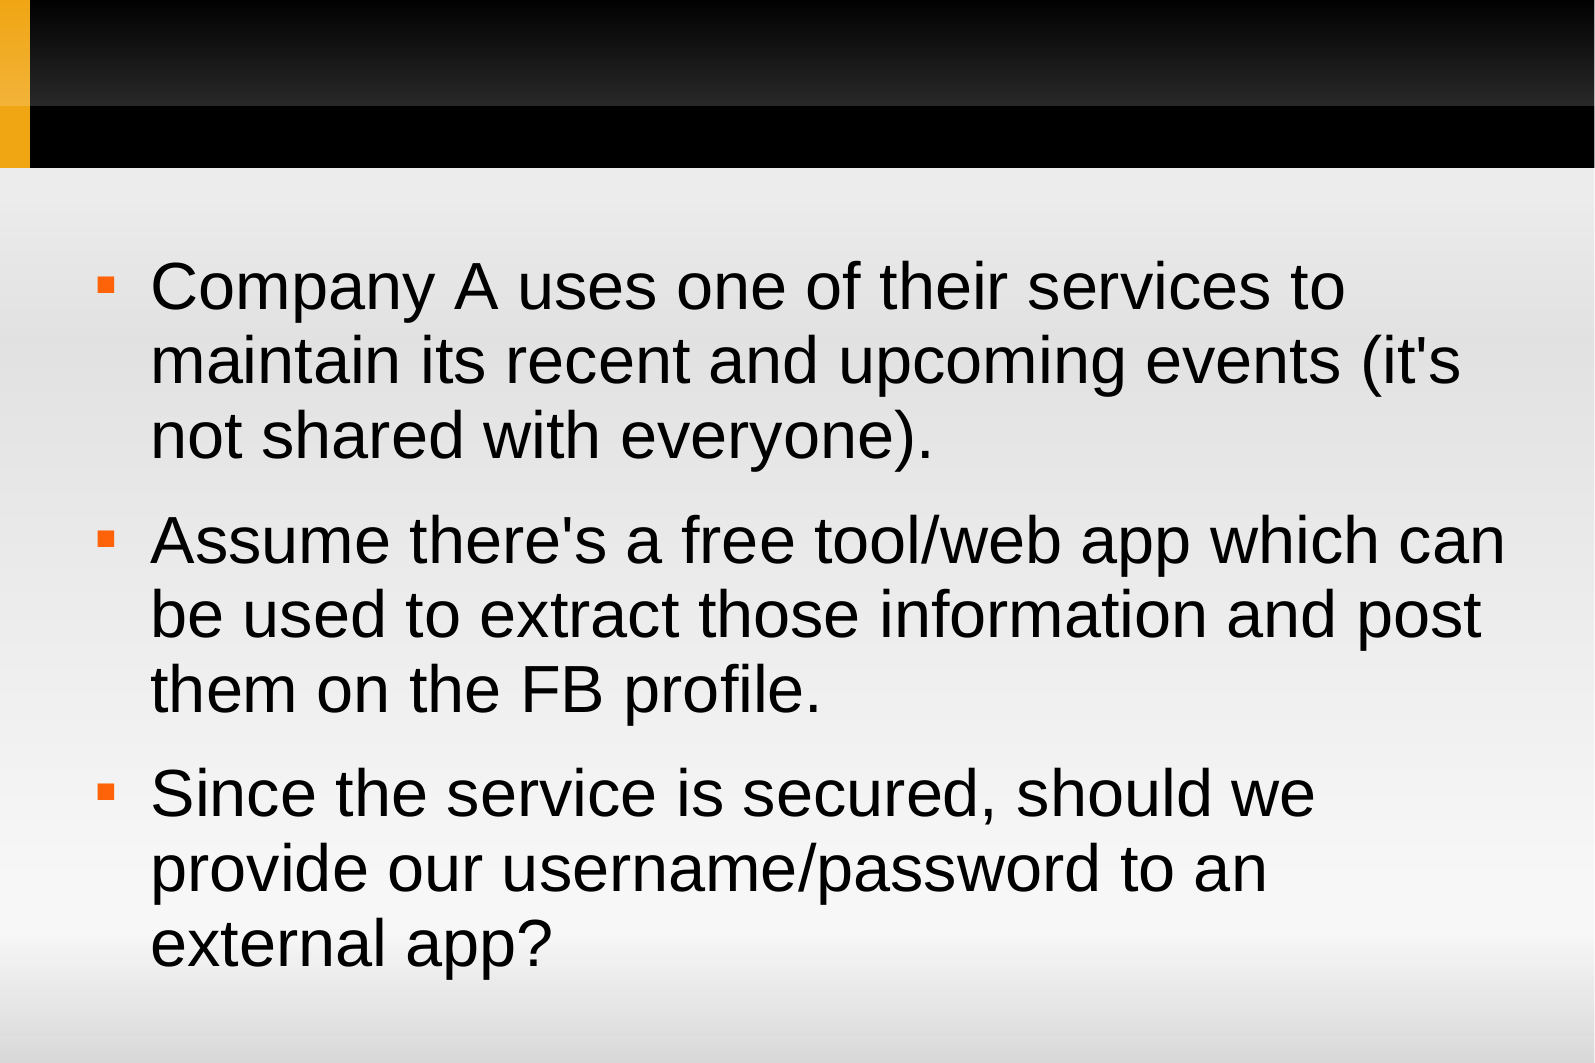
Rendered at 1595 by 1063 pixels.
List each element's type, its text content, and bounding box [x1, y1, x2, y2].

picture [0, 0, 1595, 1063]
list Company A uses one of their services to maintain its recent and upcoming events (it's not shared with everyone). Assume there's a free tool/web app which can be used to extract those information and post them on the FB profile. Since the service is secured, should we provide our username/password to an external app? [79, 248, 1515, 981]
